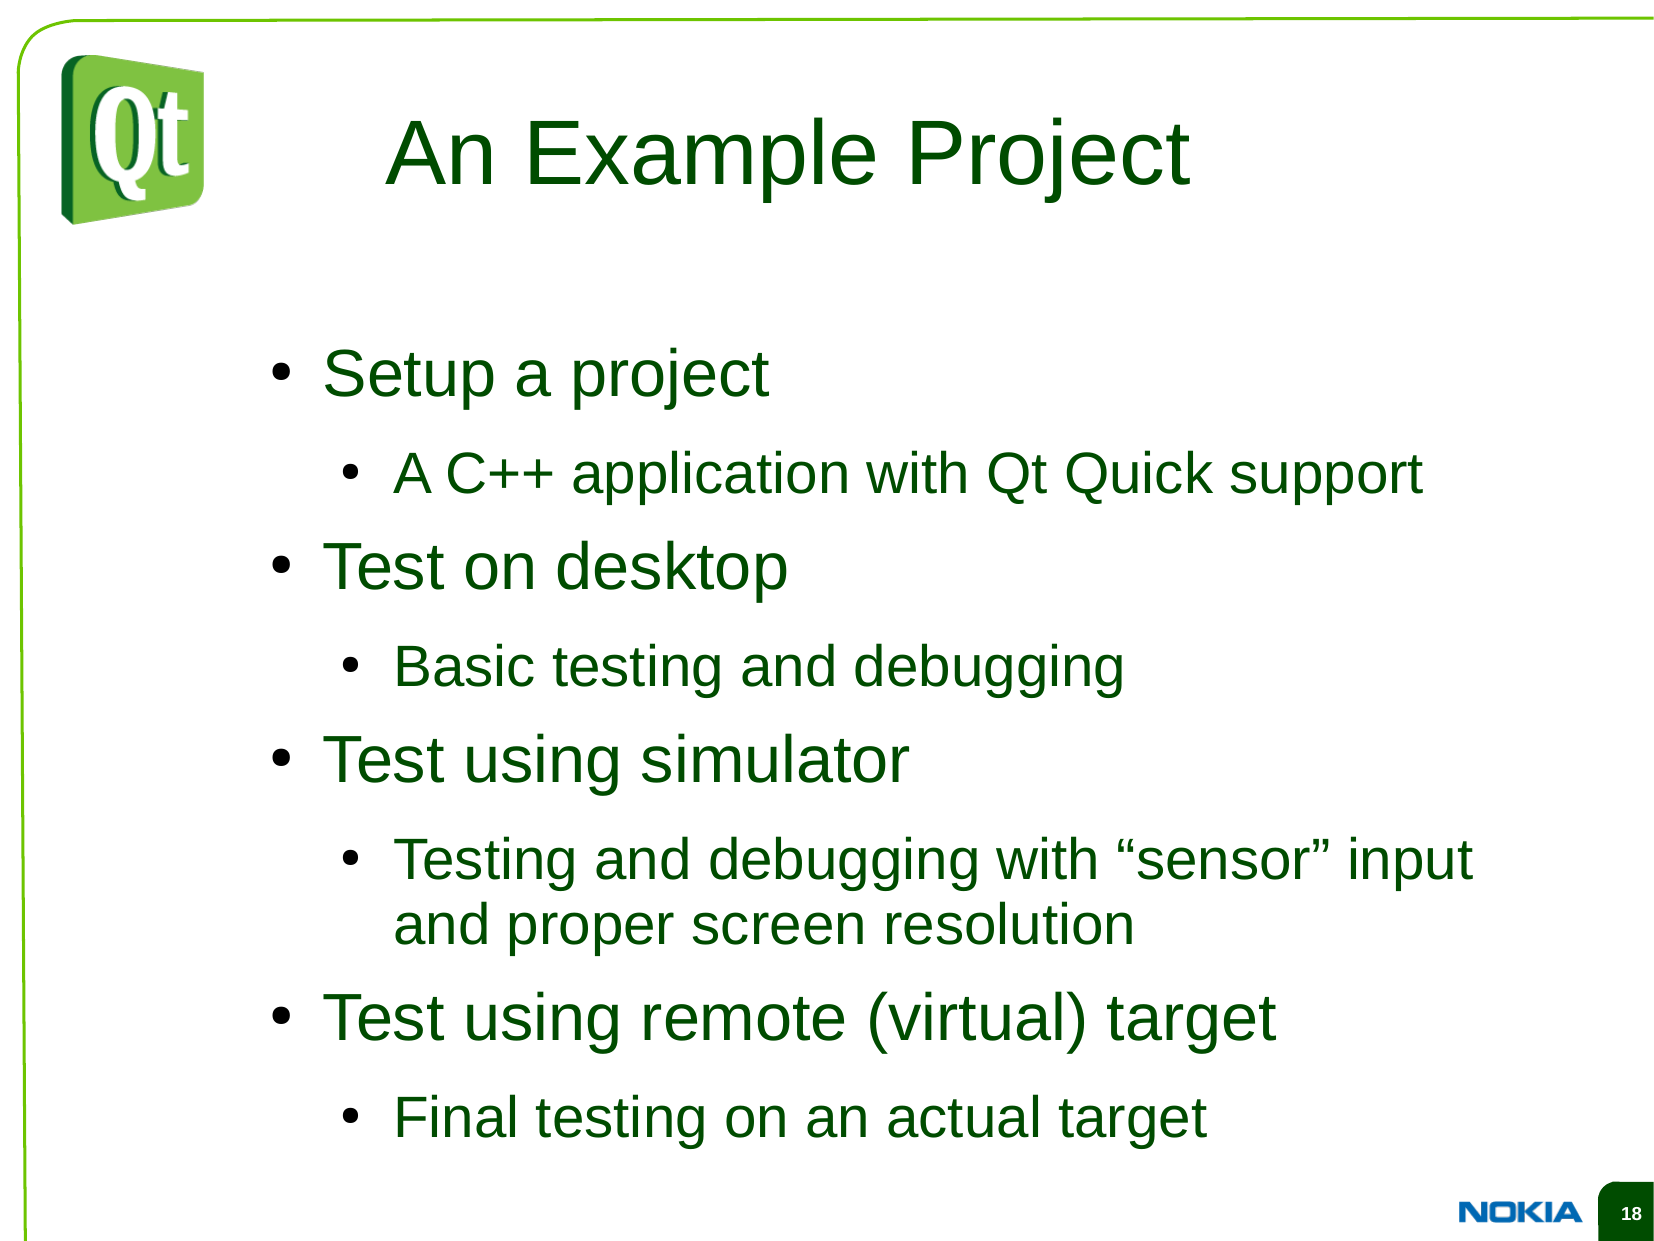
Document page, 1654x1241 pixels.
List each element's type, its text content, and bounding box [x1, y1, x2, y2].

list Setup a project A C++ application with Qt Quick support Test on desktop Basic testing and debugging Test using simulator Testing and debugging with “sensor” input and proper screen resolution Test using remote (virtual) target Final testing on an actual target [251, 336, 1571, 1150]
picture [61, 55, 204, 225]
picture [1459, 1201, 1583, 1223]
title An Example Project [251, 56, 1327, 250]
